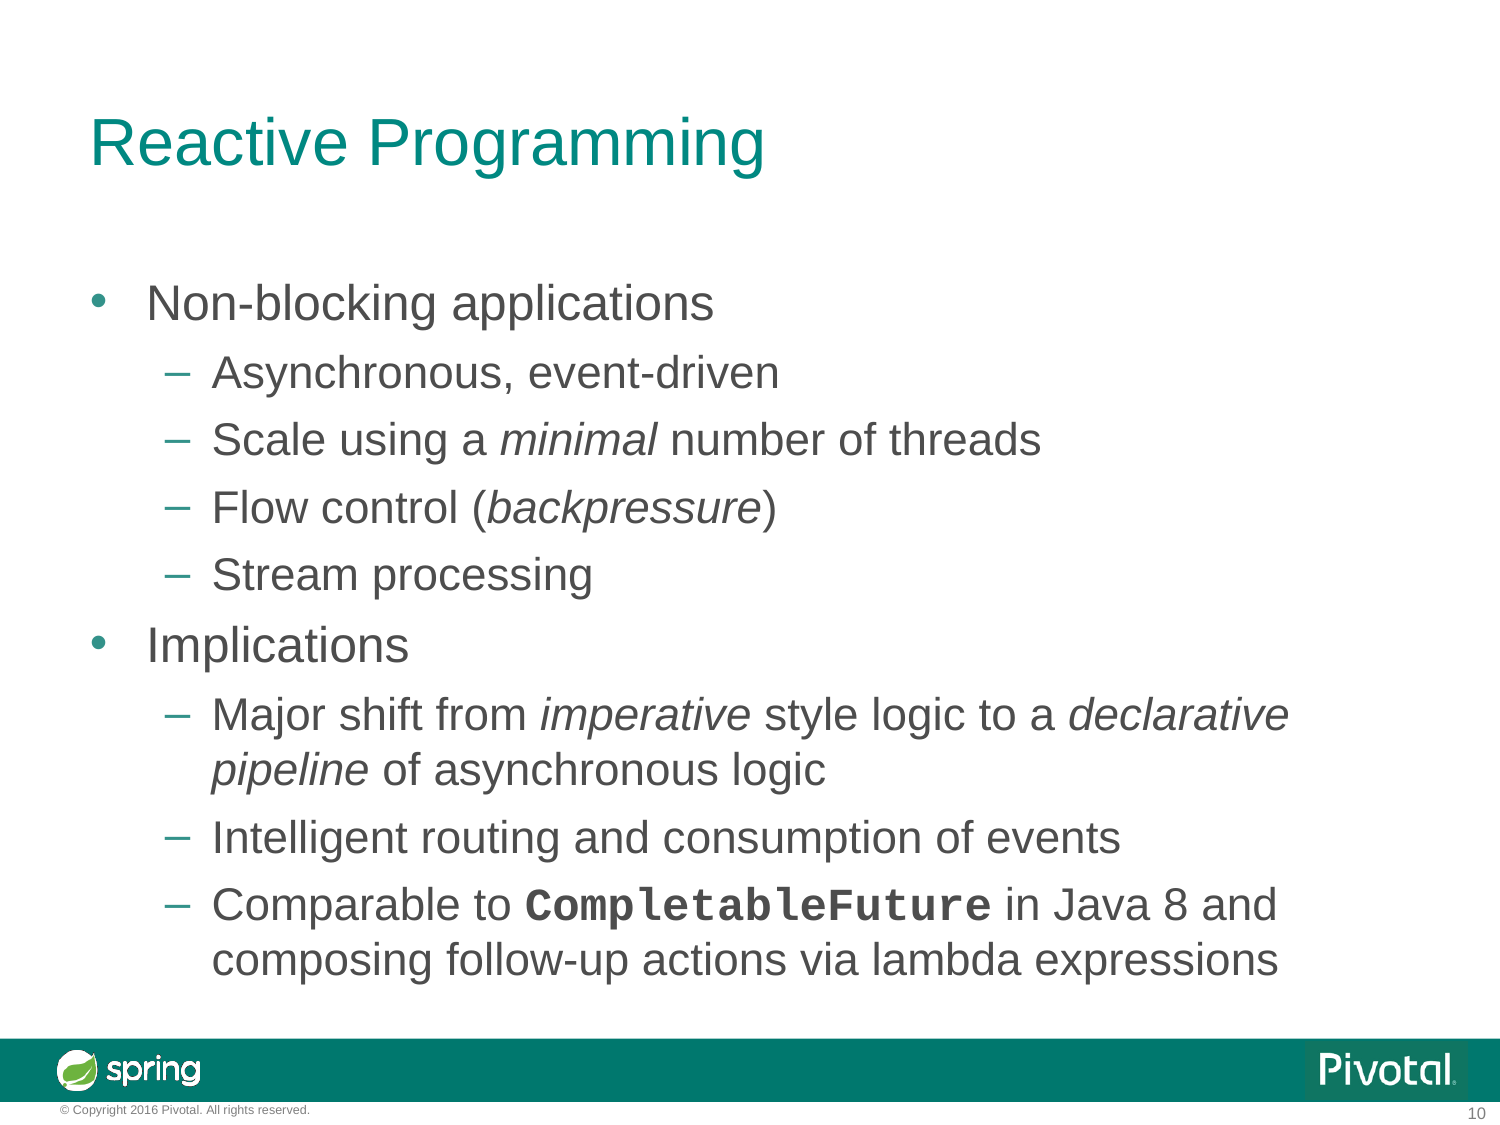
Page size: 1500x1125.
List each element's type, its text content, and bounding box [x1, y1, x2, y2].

title Reactive Programming [75, 45, 1426, 233]
picture [1305, 1041, 1468, 1100]
list Non-blocking applications Asynchronous, event-driven Scale using a minimal number of threads Flow control (backpressure) Stream processing Implications Major shift from imperative style logic to a declarative pipeline of asynchronous logic Intelligent routing and consumption of events Comparable to CompletableFuture in Java 8 and composing follow-up actions via lambda expressions [75, 262, 1426, 1005]
picture [32, 1039, 210, 1101]
